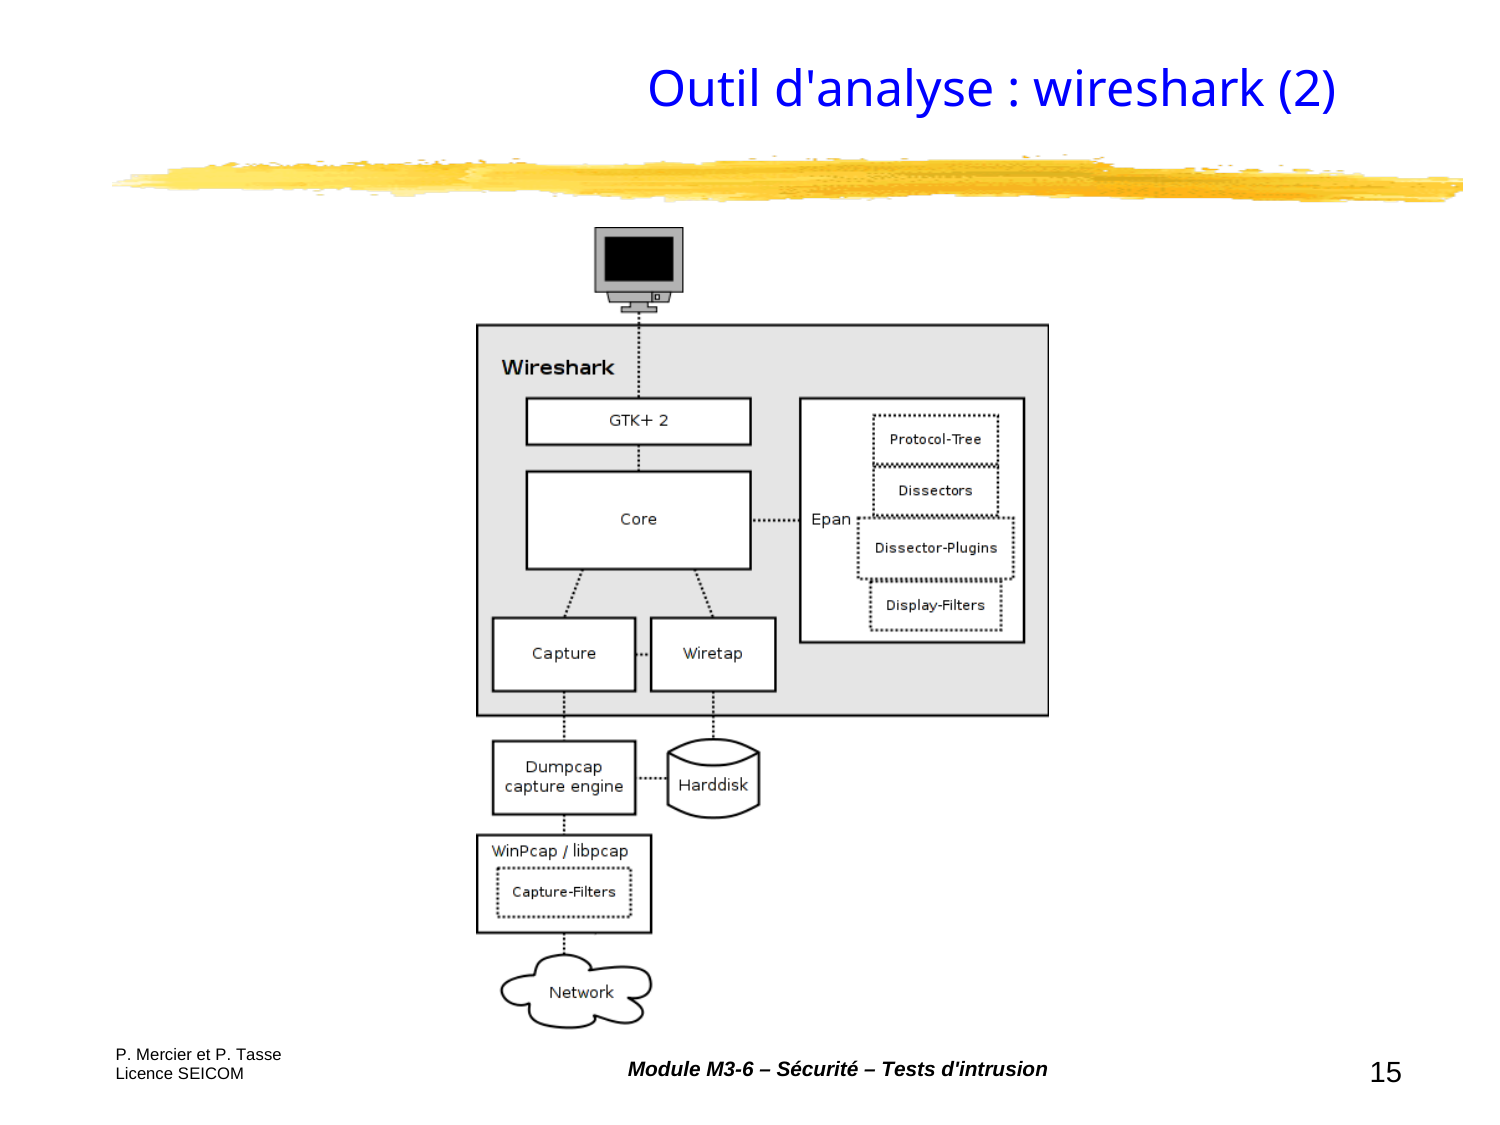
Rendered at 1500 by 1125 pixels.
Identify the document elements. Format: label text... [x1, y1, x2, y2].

title Outil d'analyse : wireshark (2) [62, 44, 1338, 131]
picture [476, 227, 1049, 1031]
picture [112, 149, 1463, 213]
